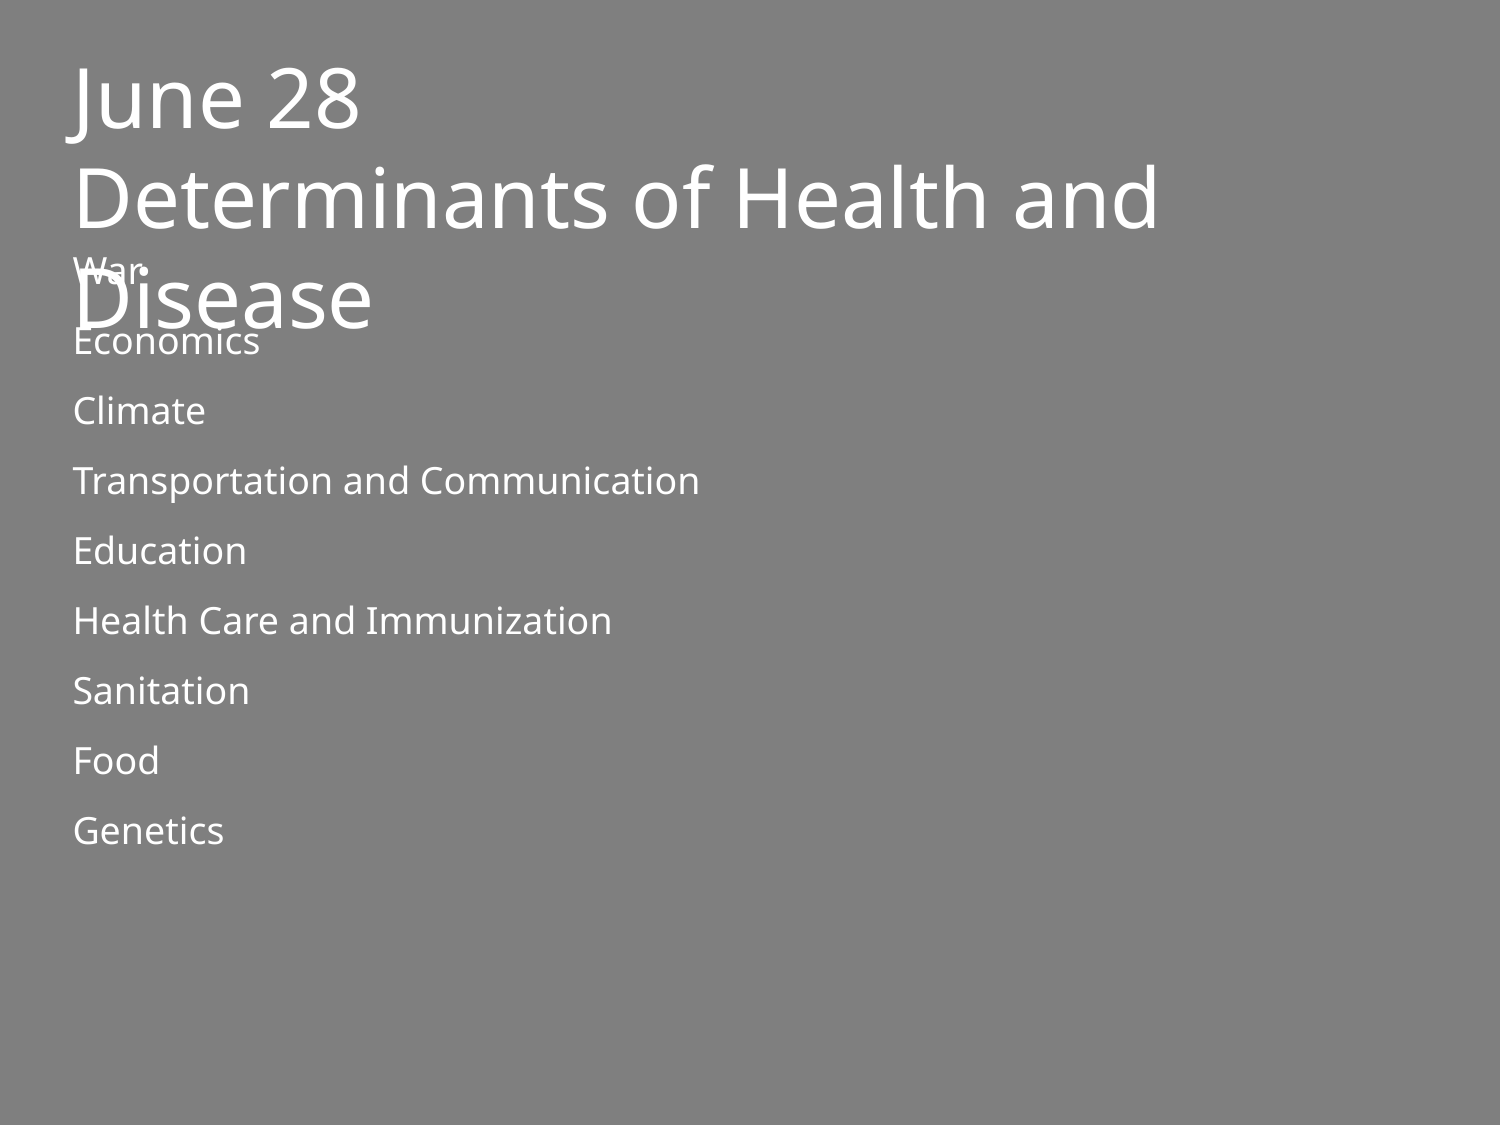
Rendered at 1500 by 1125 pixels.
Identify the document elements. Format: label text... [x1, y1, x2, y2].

title June 28 Determinants of Health and Disease [57, 37, 1318, 213]
list War Economics Climate Transportation and Communication Education Health Care and Immunization Sanitation Food Genetics [57, 239, 1318, 1015]
